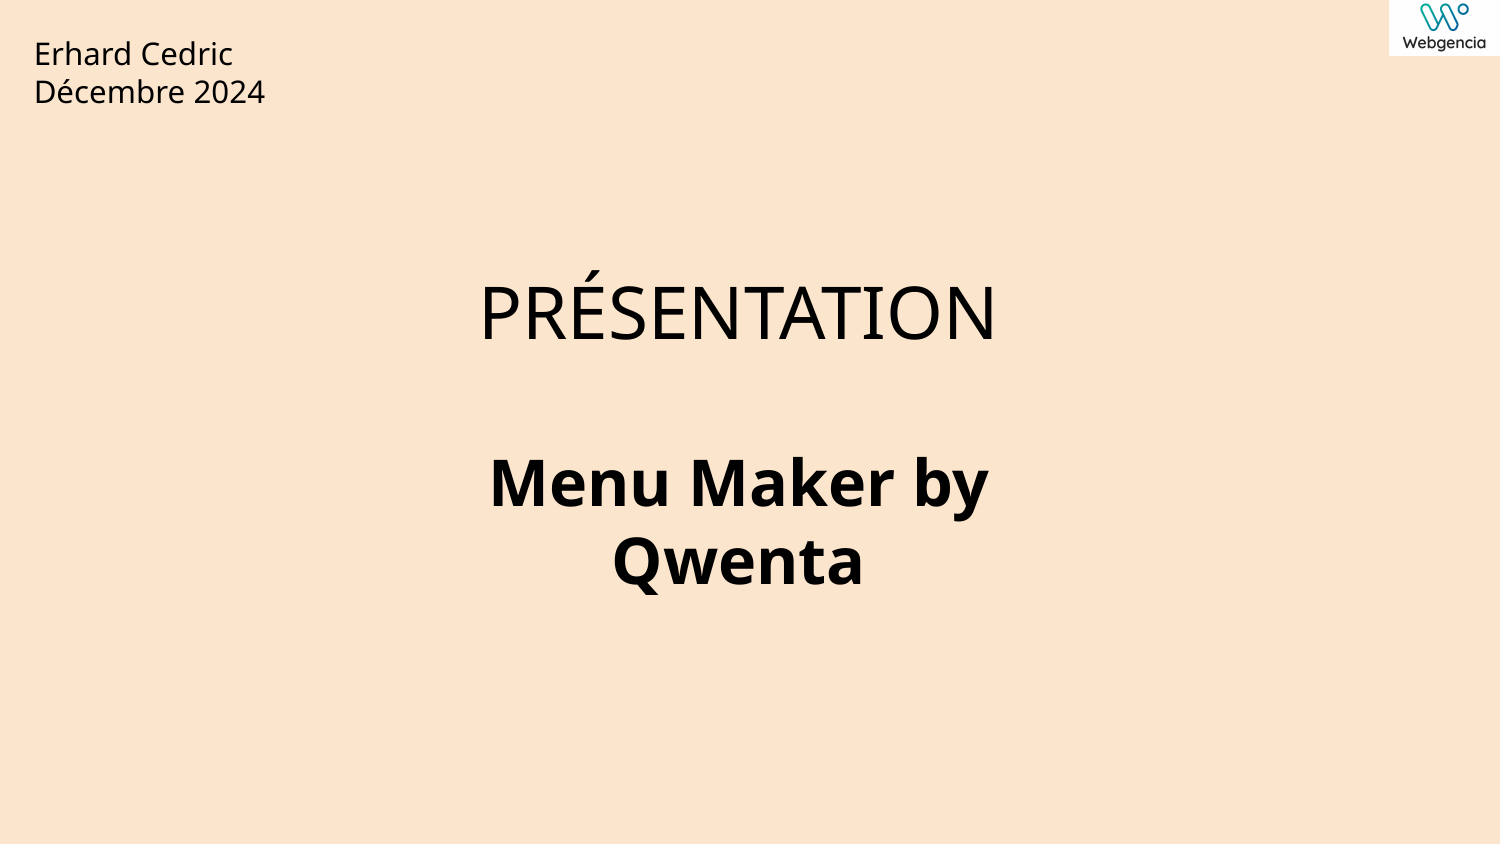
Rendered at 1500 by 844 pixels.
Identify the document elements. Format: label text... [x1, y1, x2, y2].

picture [1389, 0, 1500, 56]
text_box PRÉSENTATION Menu Maker by Qwenta [392, 252, 1086, 384]
text_box Erhard Cedric Décembre 2024 [18, 19, 410, 237]
